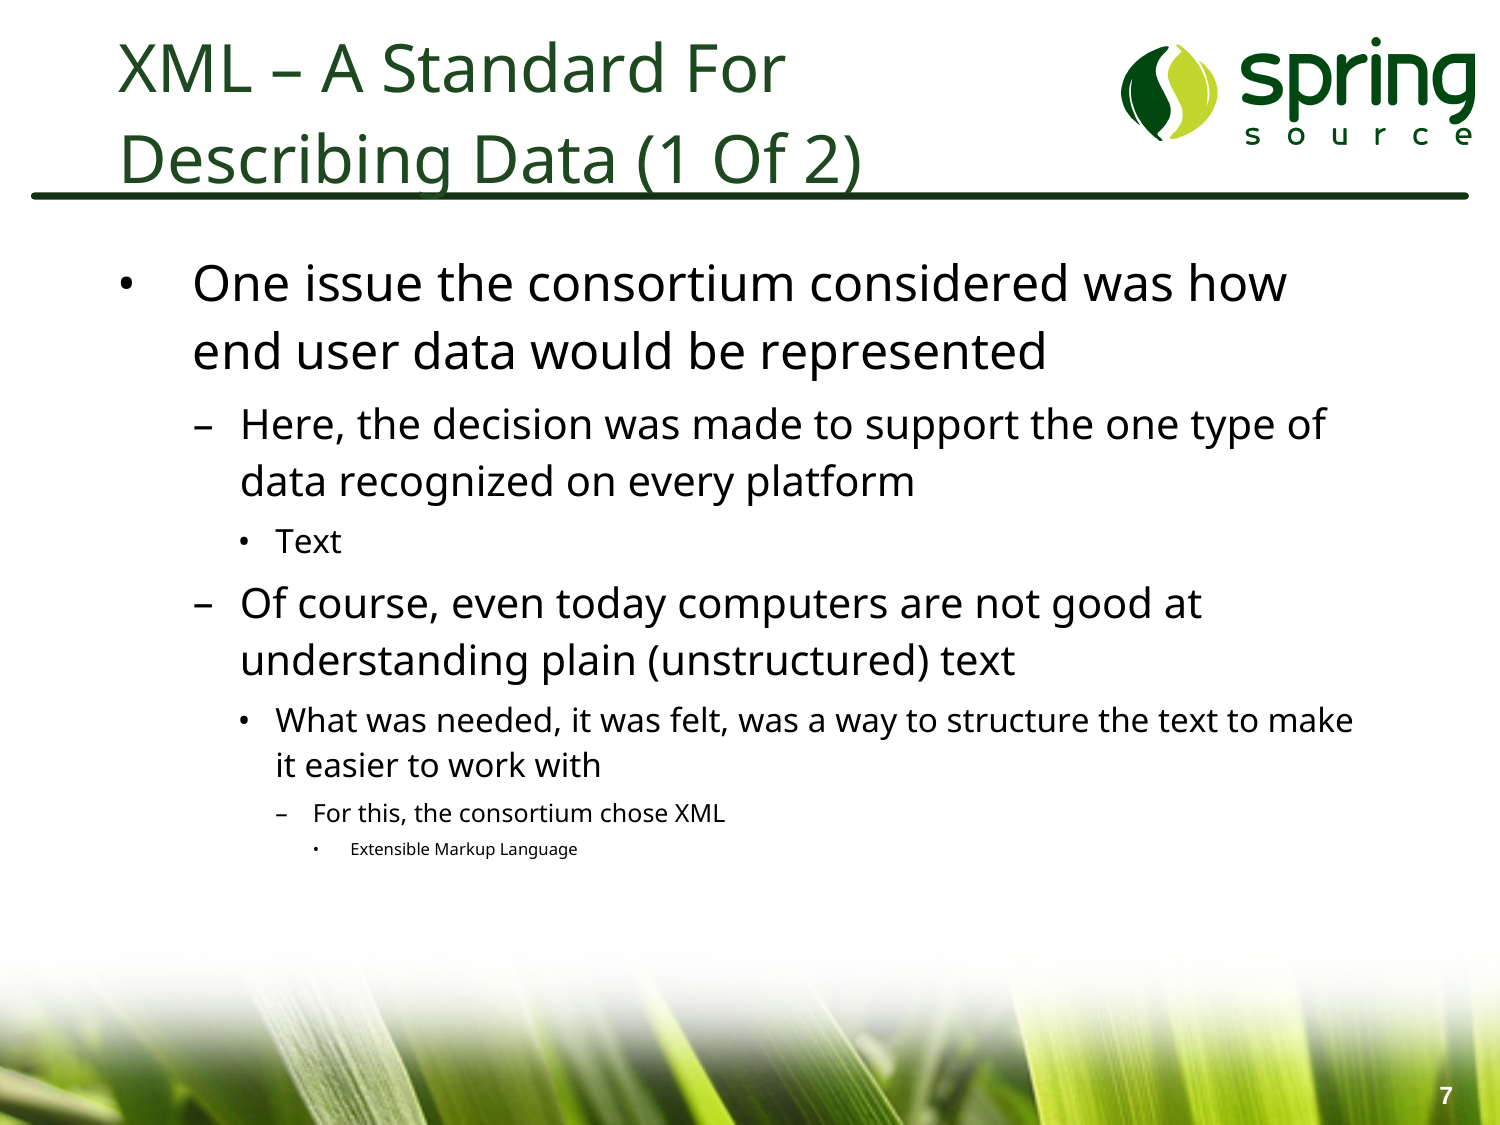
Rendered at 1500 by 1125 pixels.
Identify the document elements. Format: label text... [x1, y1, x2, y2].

picture [1136, 37, 1475, 145]
picture [0, 944, 1500, 1125]
list One issue the consortium considered was how end user data would be represented Here, the decision was made to support the one type of data recognized on every platform Text Of course, even today computers are not good at understanding plain (unstructured) text What was needed, it was felt, was a way to structure the text to make it easier to work with For this, the consortium chose XML Extensible Markup Language [103, 239, 1394, 903]
title XML – A Standard For Describing Data (1 Of 2) [103, 13, 1136, 191]
